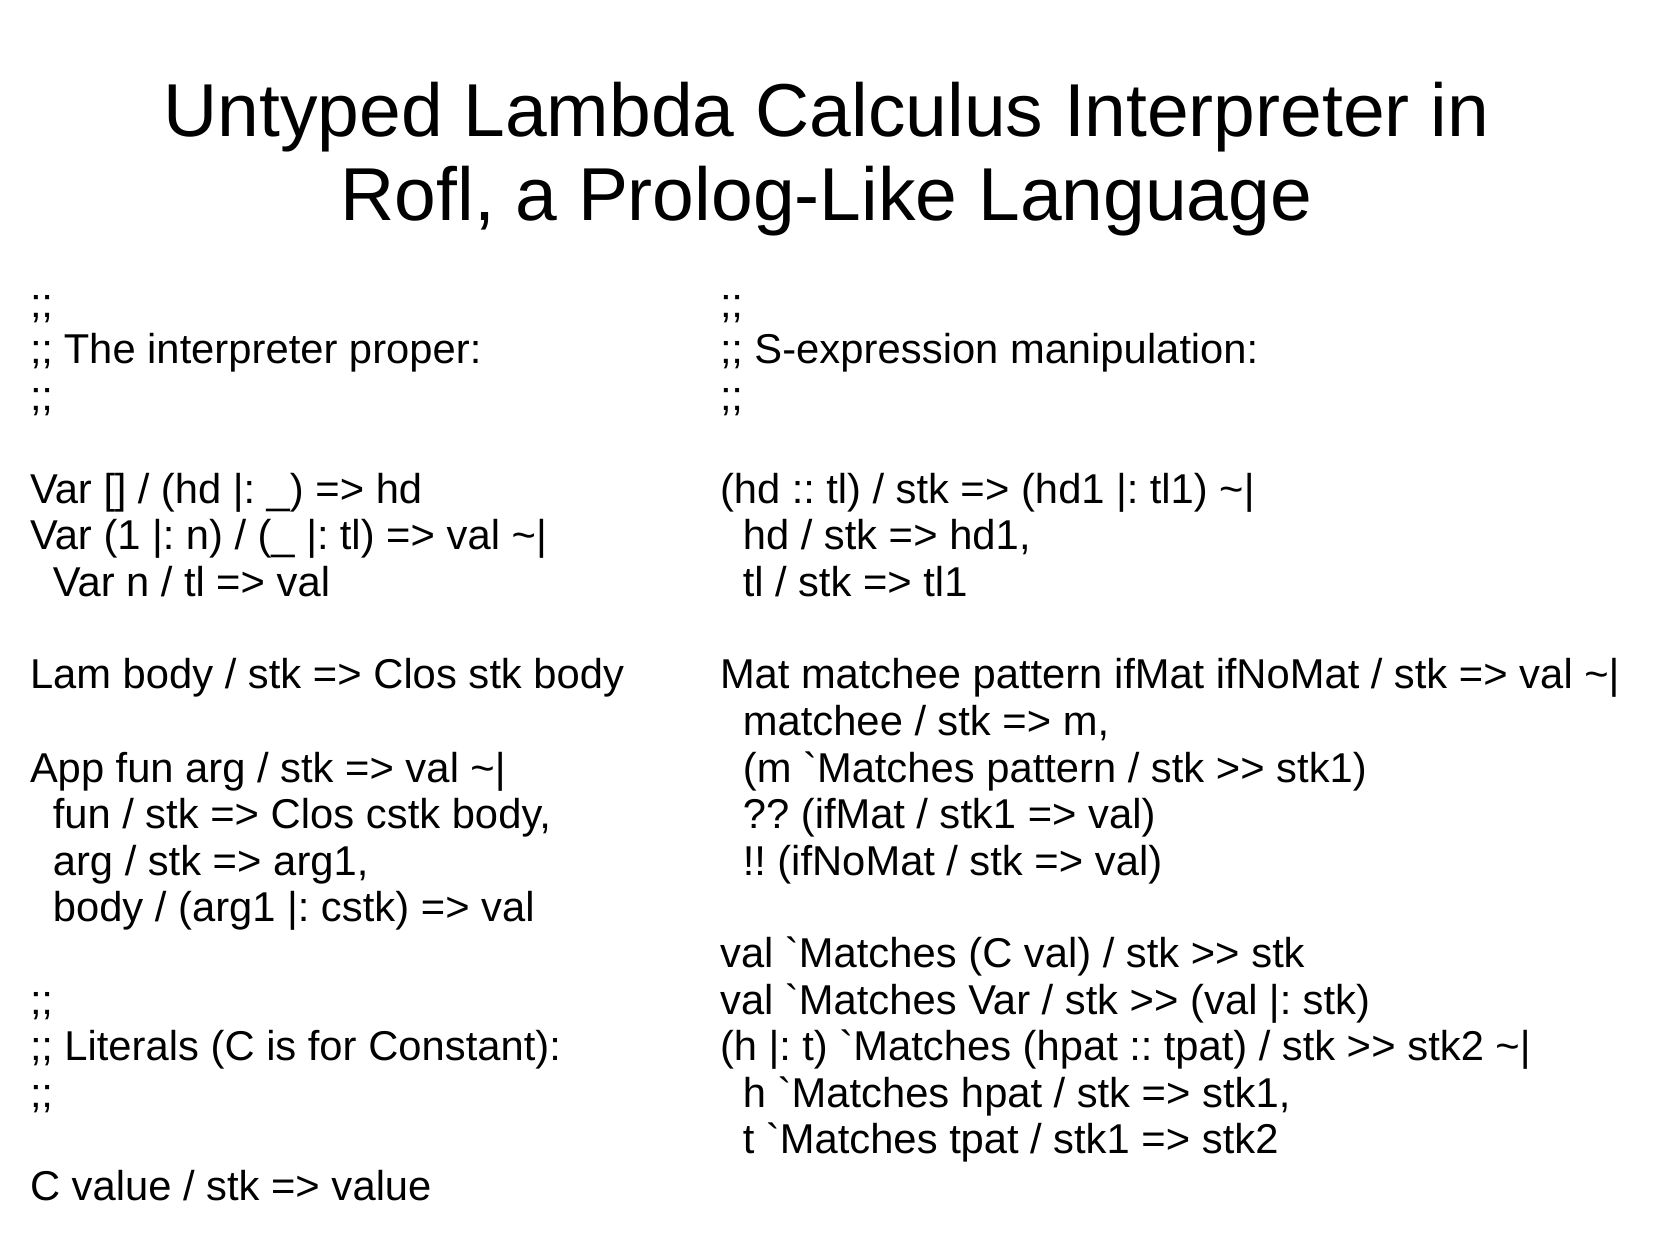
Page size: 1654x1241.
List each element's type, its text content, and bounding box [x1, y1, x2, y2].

title Untyped Lambda Calculus Interpreter in Rofl, a Prolog-Like Language [82, 49, 1571, 257]
list ;; ;; The interpreter proper: ;; Var [] / (hd |: _) => hd Var (1 |: n) / (_ |: tl) => val ~| Var n / tl => val Lam body / stk => Clos stk body App fun arg / stk => val ~| fun / stk => Clos cstk body, arg / stk => arg1, body / (arg1 |: cstk) => val ;; ;; Literals (C is for Constant): ;; C value / stk => value [30, 279, 646, 1216]
list ;; ;; S-expression manipulation: ;; (hd :: tl) / stk => (hd1 |: tl1) ~| hd / stk => hd1, tl / stk => tl1 Mat matchee pattern ifMat ifNoMat / stk => val ~| matchee / stk => m, (m `Matches pattern / stk >> stk1) ?? (ifMat / stk1 => val) !! (ifNoMat / stk => val) val `Matches (C val) / stk >> stk val `Matches Var / stk >> (val |: stk) (h |: t) `Matches (hpat :: tpat) / stk >> stk2 ~| h `Matches hpat / stk => stk1, t `Matches tpat / stk1 => stk2 [720, 279, 1651, 1224]
